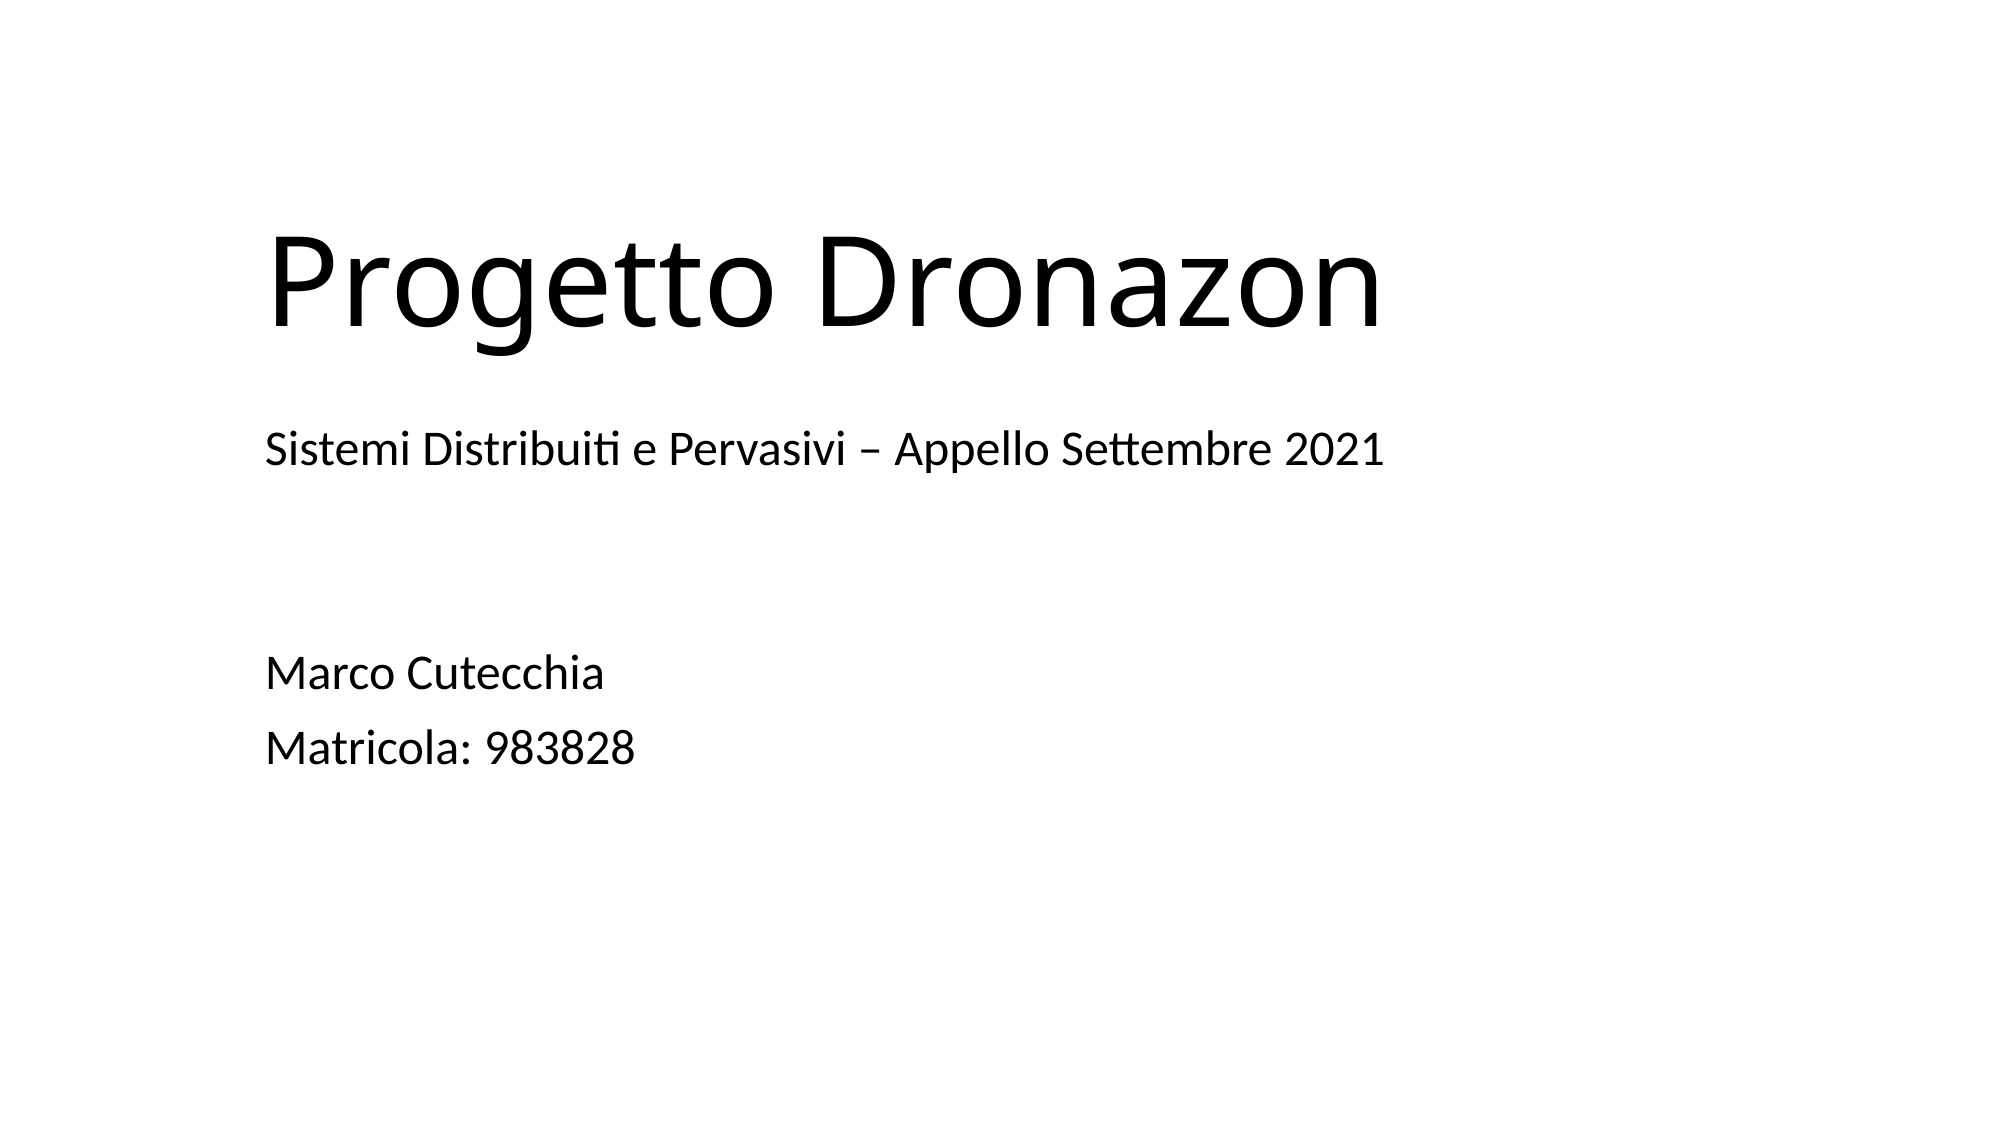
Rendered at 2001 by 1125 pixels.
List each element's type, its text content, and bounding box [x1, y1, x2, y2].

subtitle Sistemi Distribuiti e Pervasivi – Appello Settembre 2021 Marco Cutecchia Matricola: 983828 [249, 414, 1750, 852]
title Progetto Dronazon [249, 184, 1750, 361]
